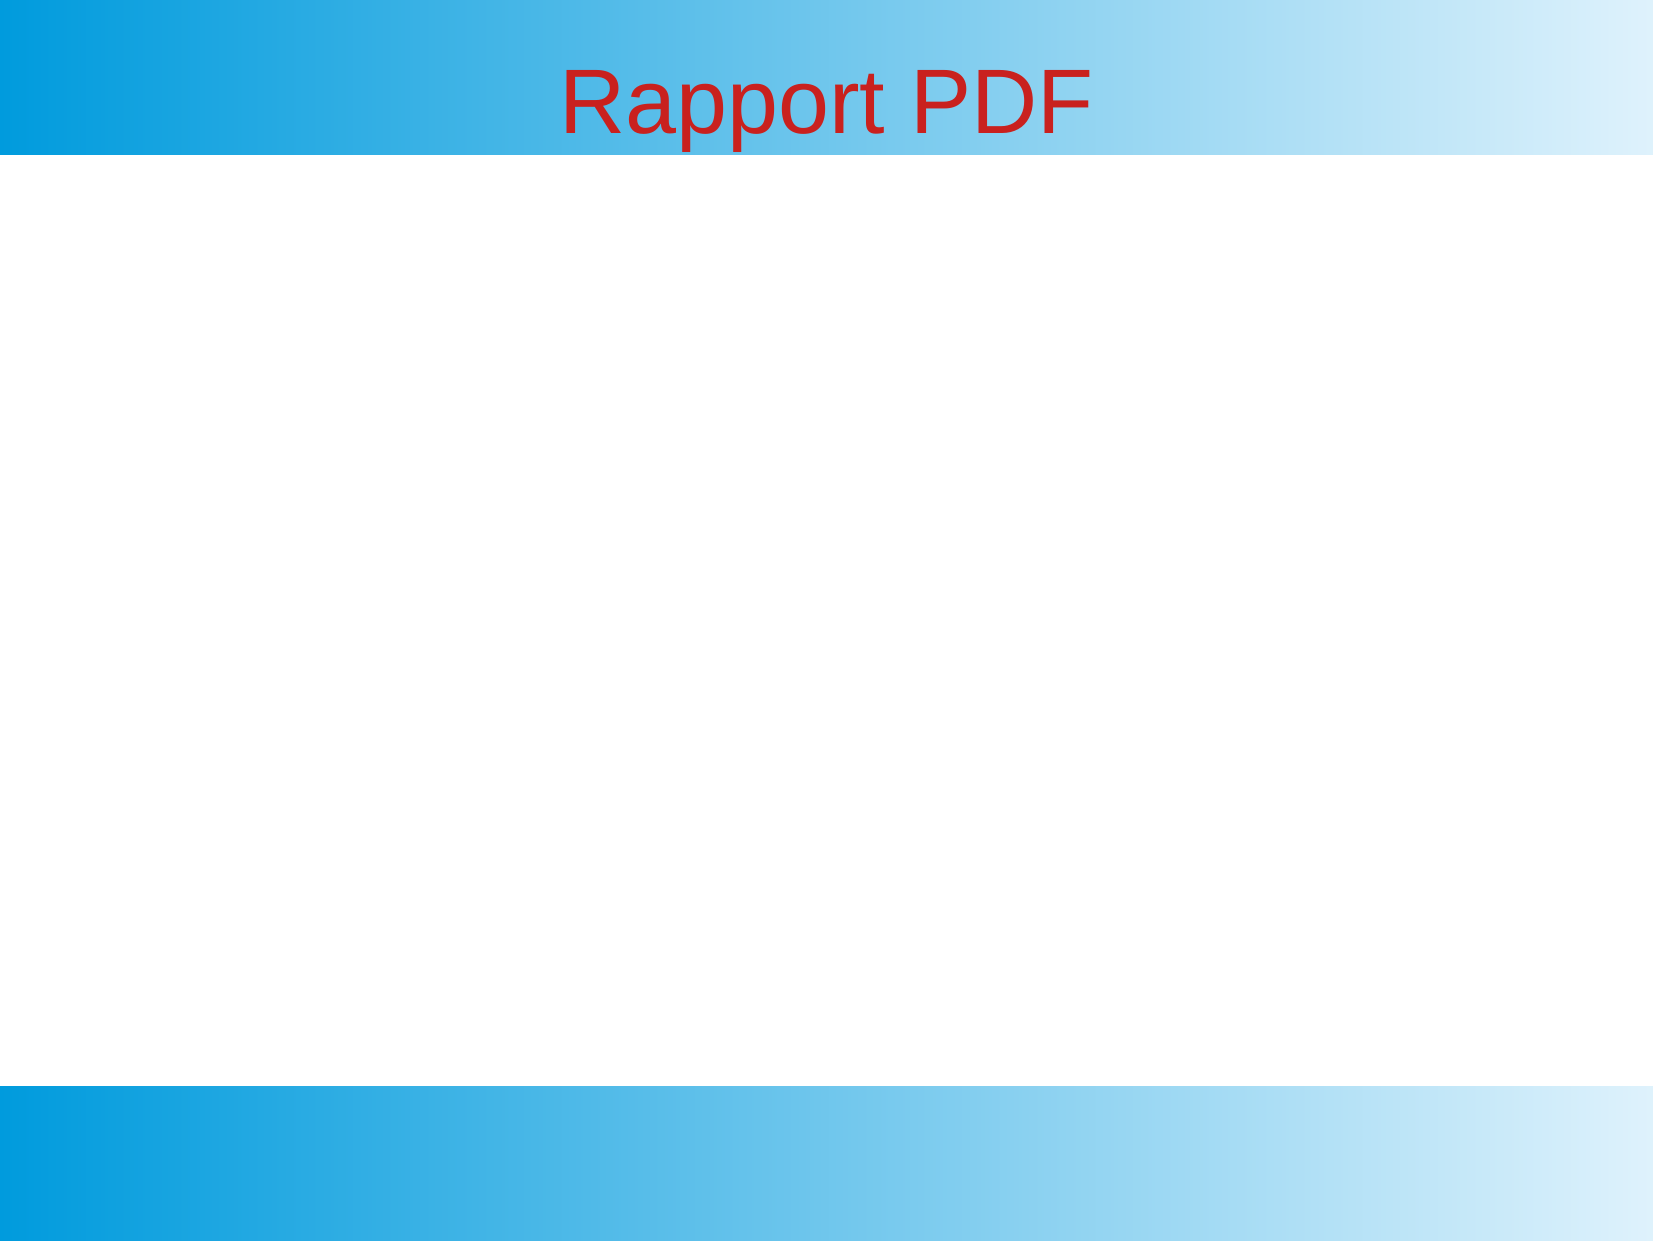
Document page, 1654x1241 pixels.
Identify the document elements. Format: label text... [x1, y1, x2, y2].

title Rapport PDF [82, 49, 1571, 155]
